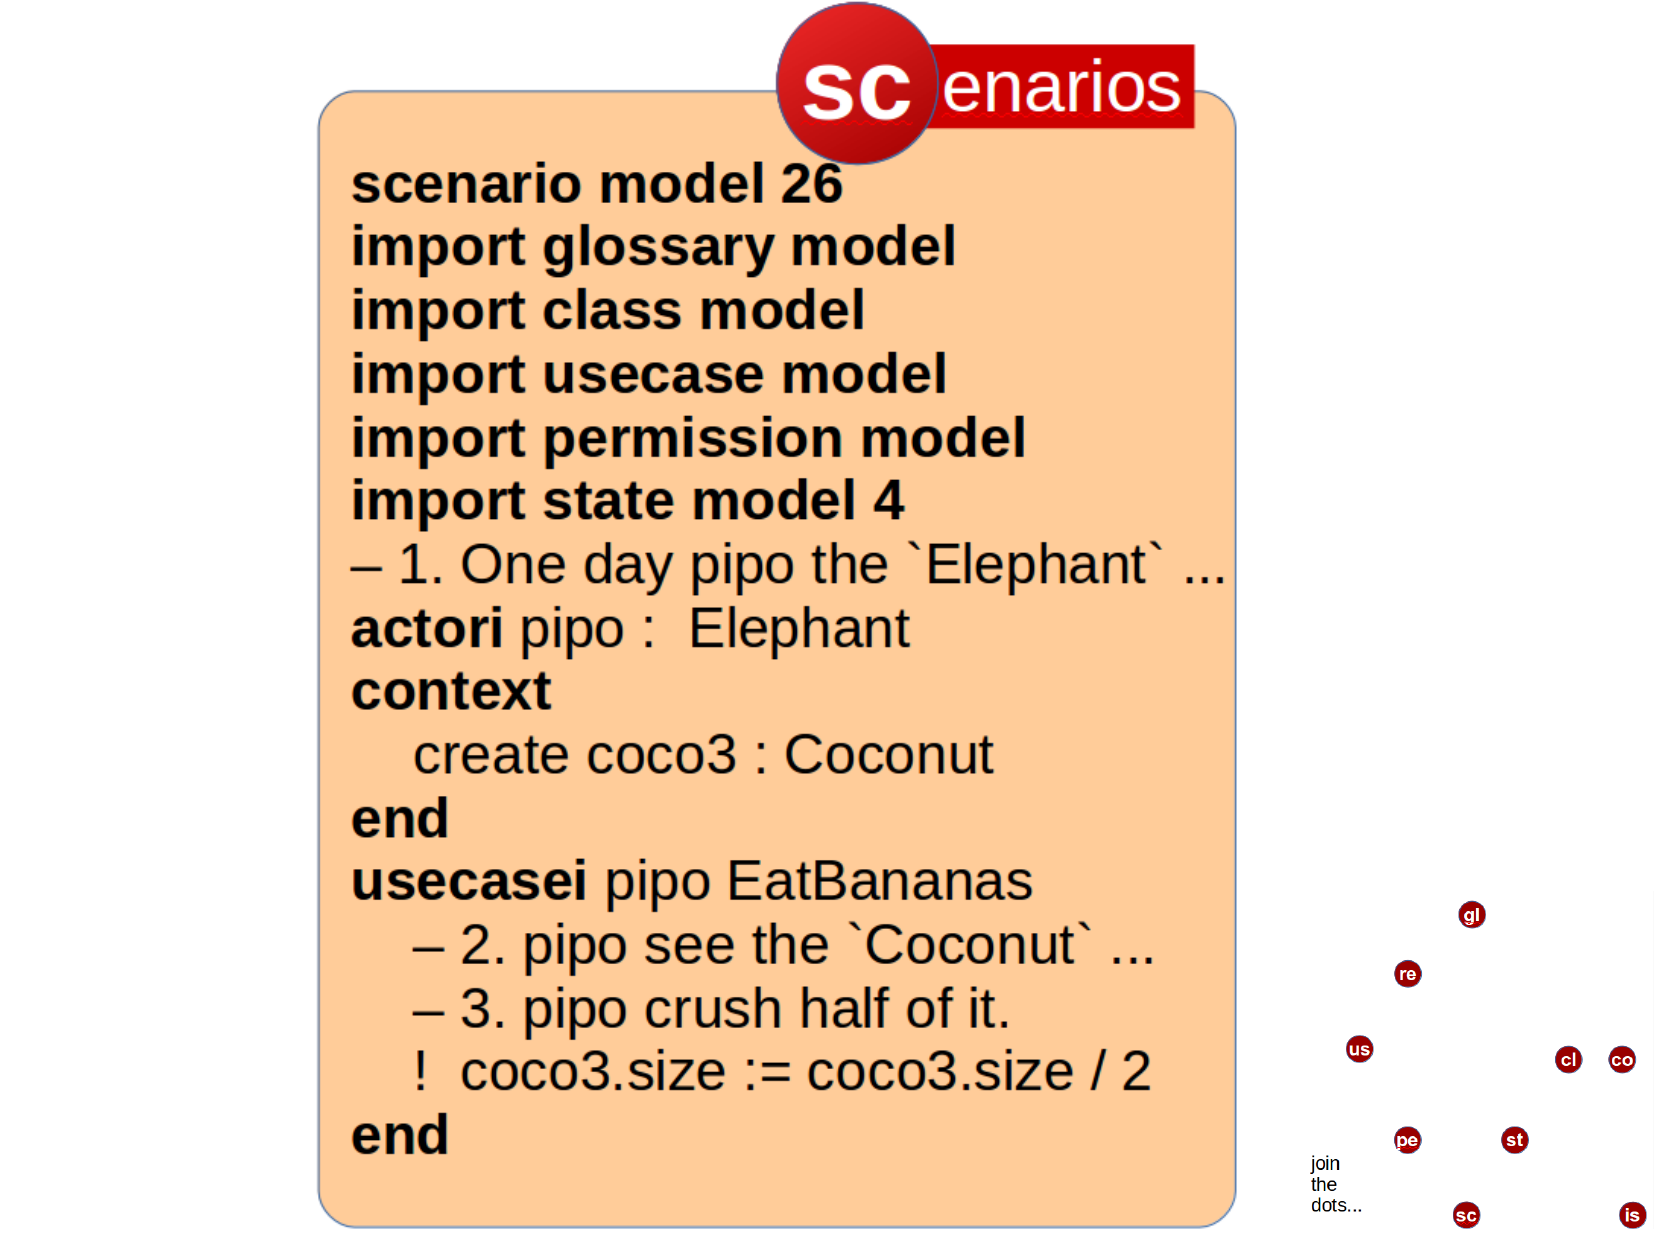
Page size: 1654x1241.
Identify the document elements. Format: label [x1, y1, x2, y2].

picture [1305, 891, 1654, 1229]
picture [302, 0, 1258, 1241]
